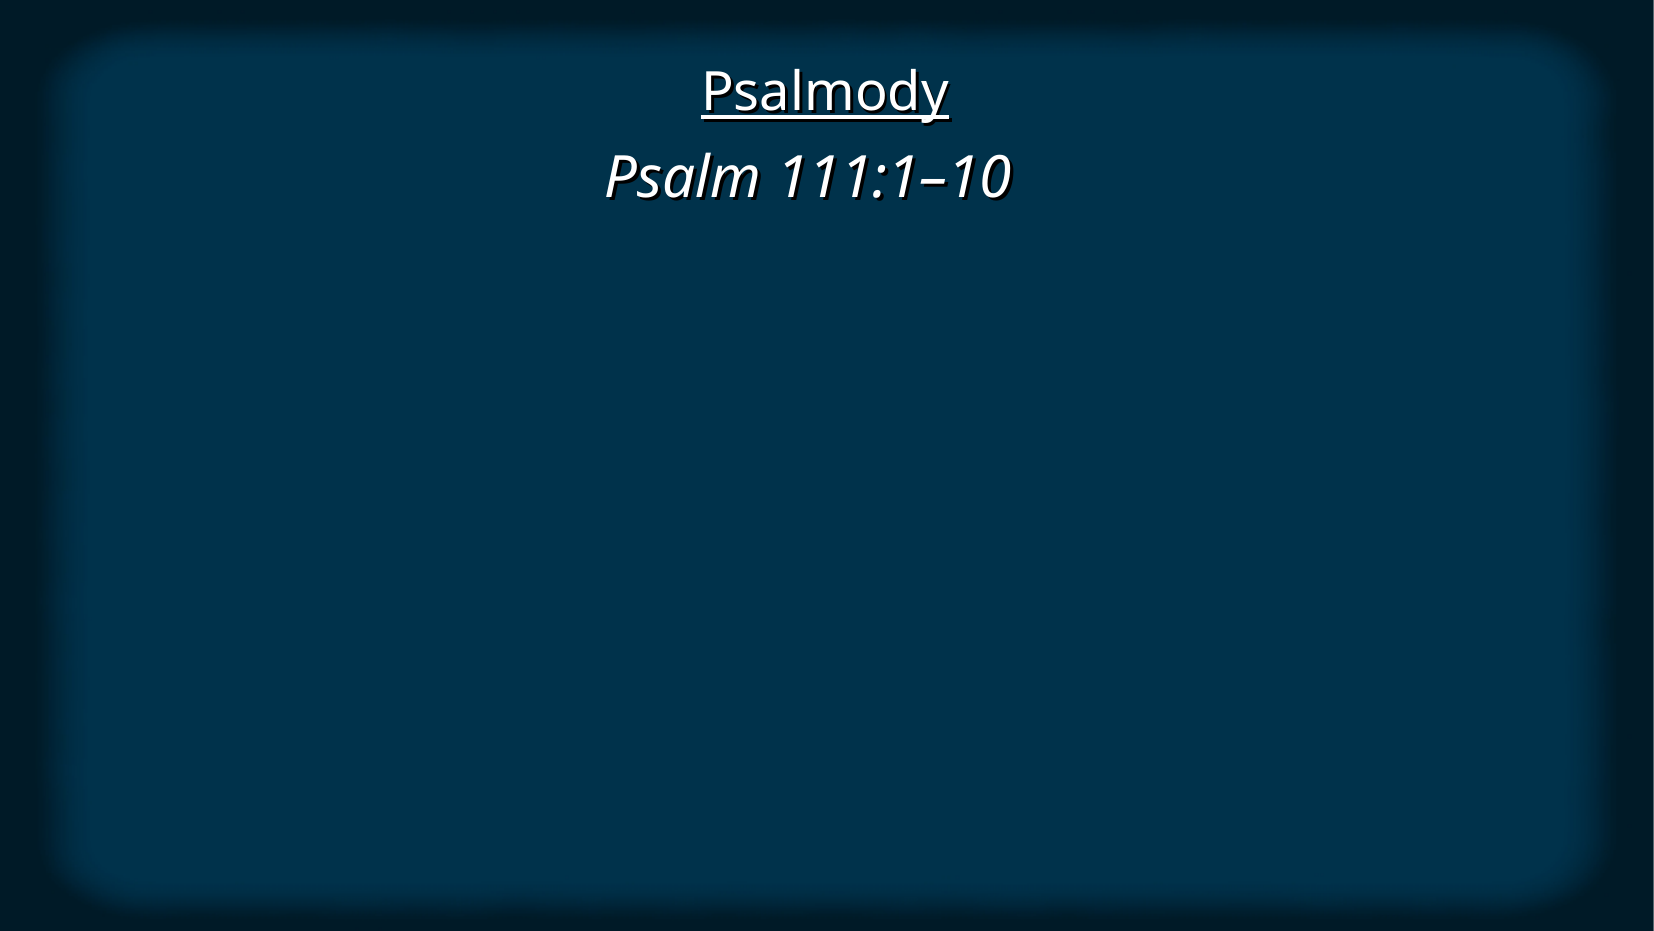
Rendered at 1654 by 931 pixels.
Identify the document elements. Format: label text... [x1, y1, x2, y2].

picture [0, 0, 1654, 931]
text_box Psalmody Psalm 111:1–10 [75, 45, 1576, 221]
